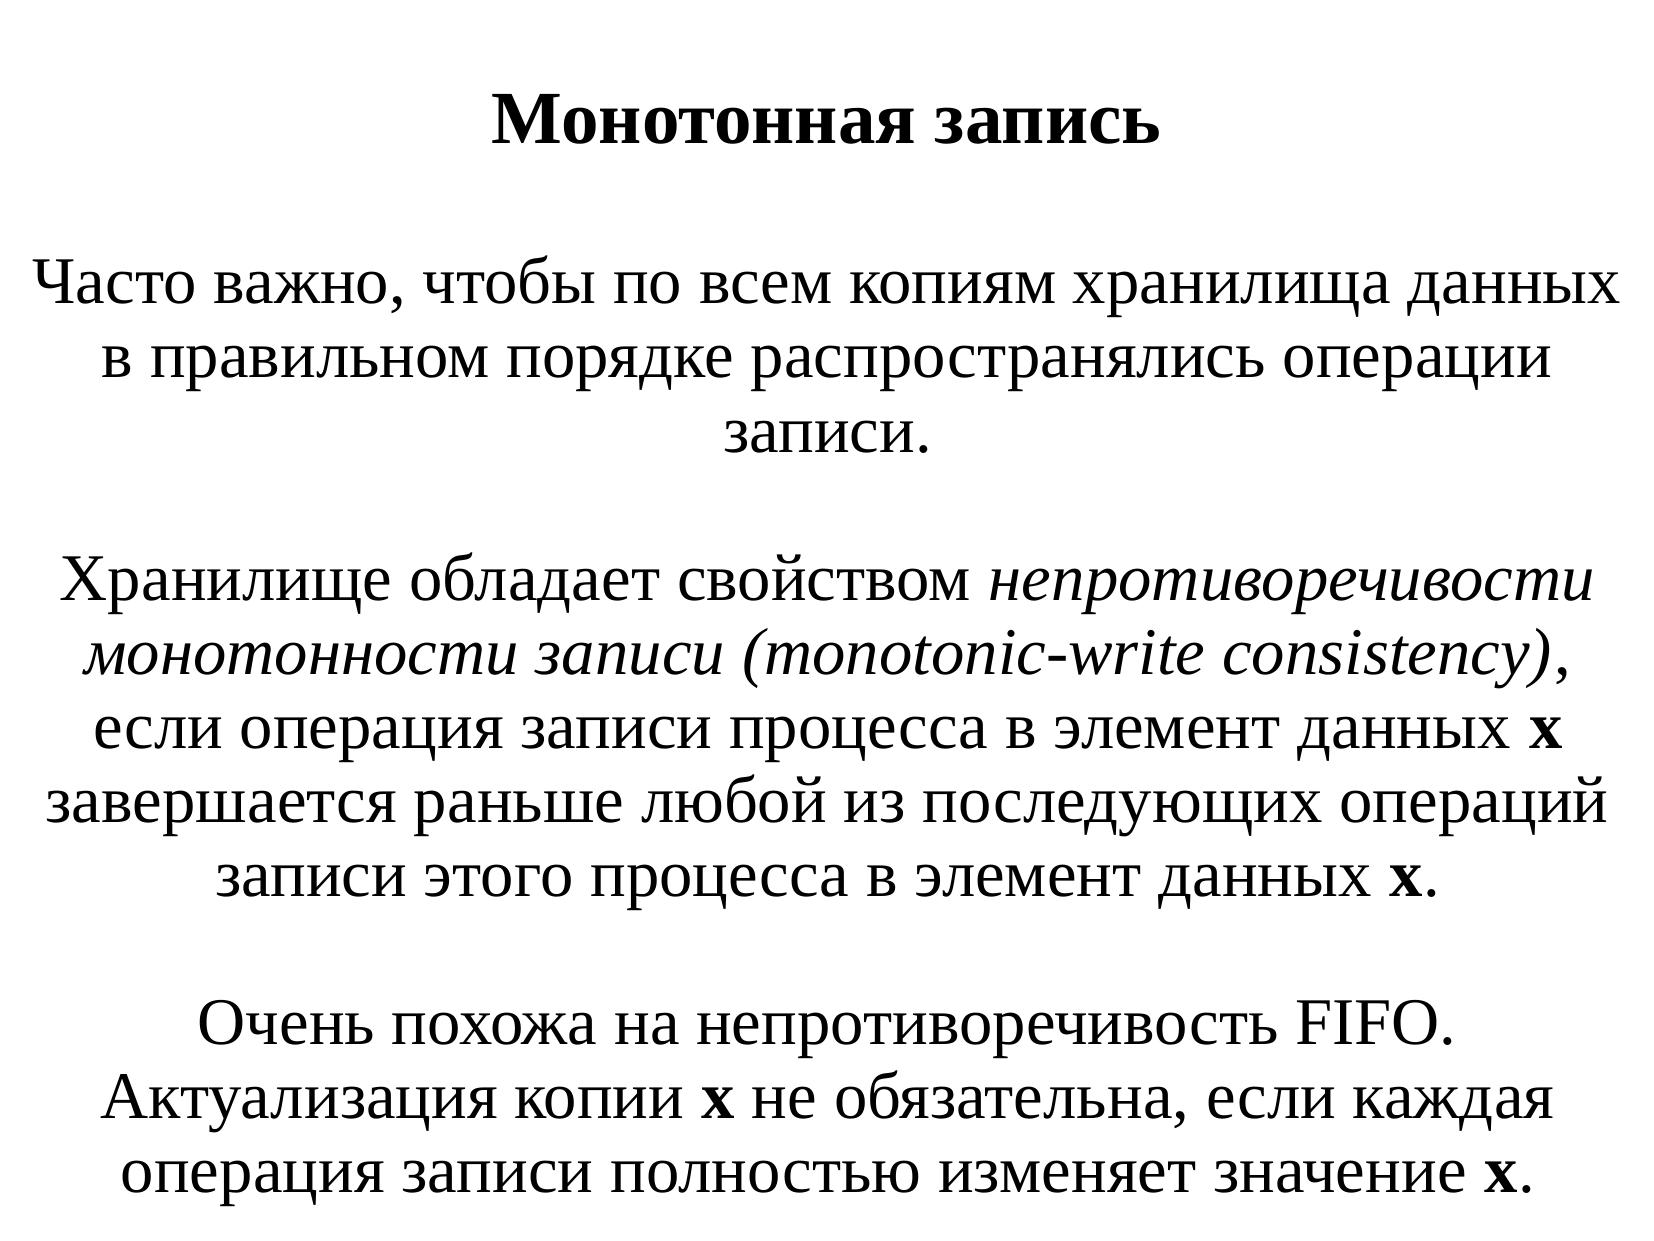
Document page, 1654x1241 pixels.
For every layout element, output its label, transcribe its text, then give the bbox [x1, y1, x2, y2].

subtitle Часто важно, чтобы по всем копиям хранилища данных в правильном порядке распространялись операции записи. Хранилище обладает свойством непротиворечивости монотонности записи (monotonic-write consistency), если операция записи процесса в элемент данных x завершается раньше любой из последующих операций записи этого процесса в элемент данных x. Очень похожа на непротиворечивость FIFO. Актуализация копии x не обязательна, если каждая операция записи полностью изменяет значение x. [30, 236, 1626, 1215]
title Монотонная запись [30, 27, 1624, 210]
